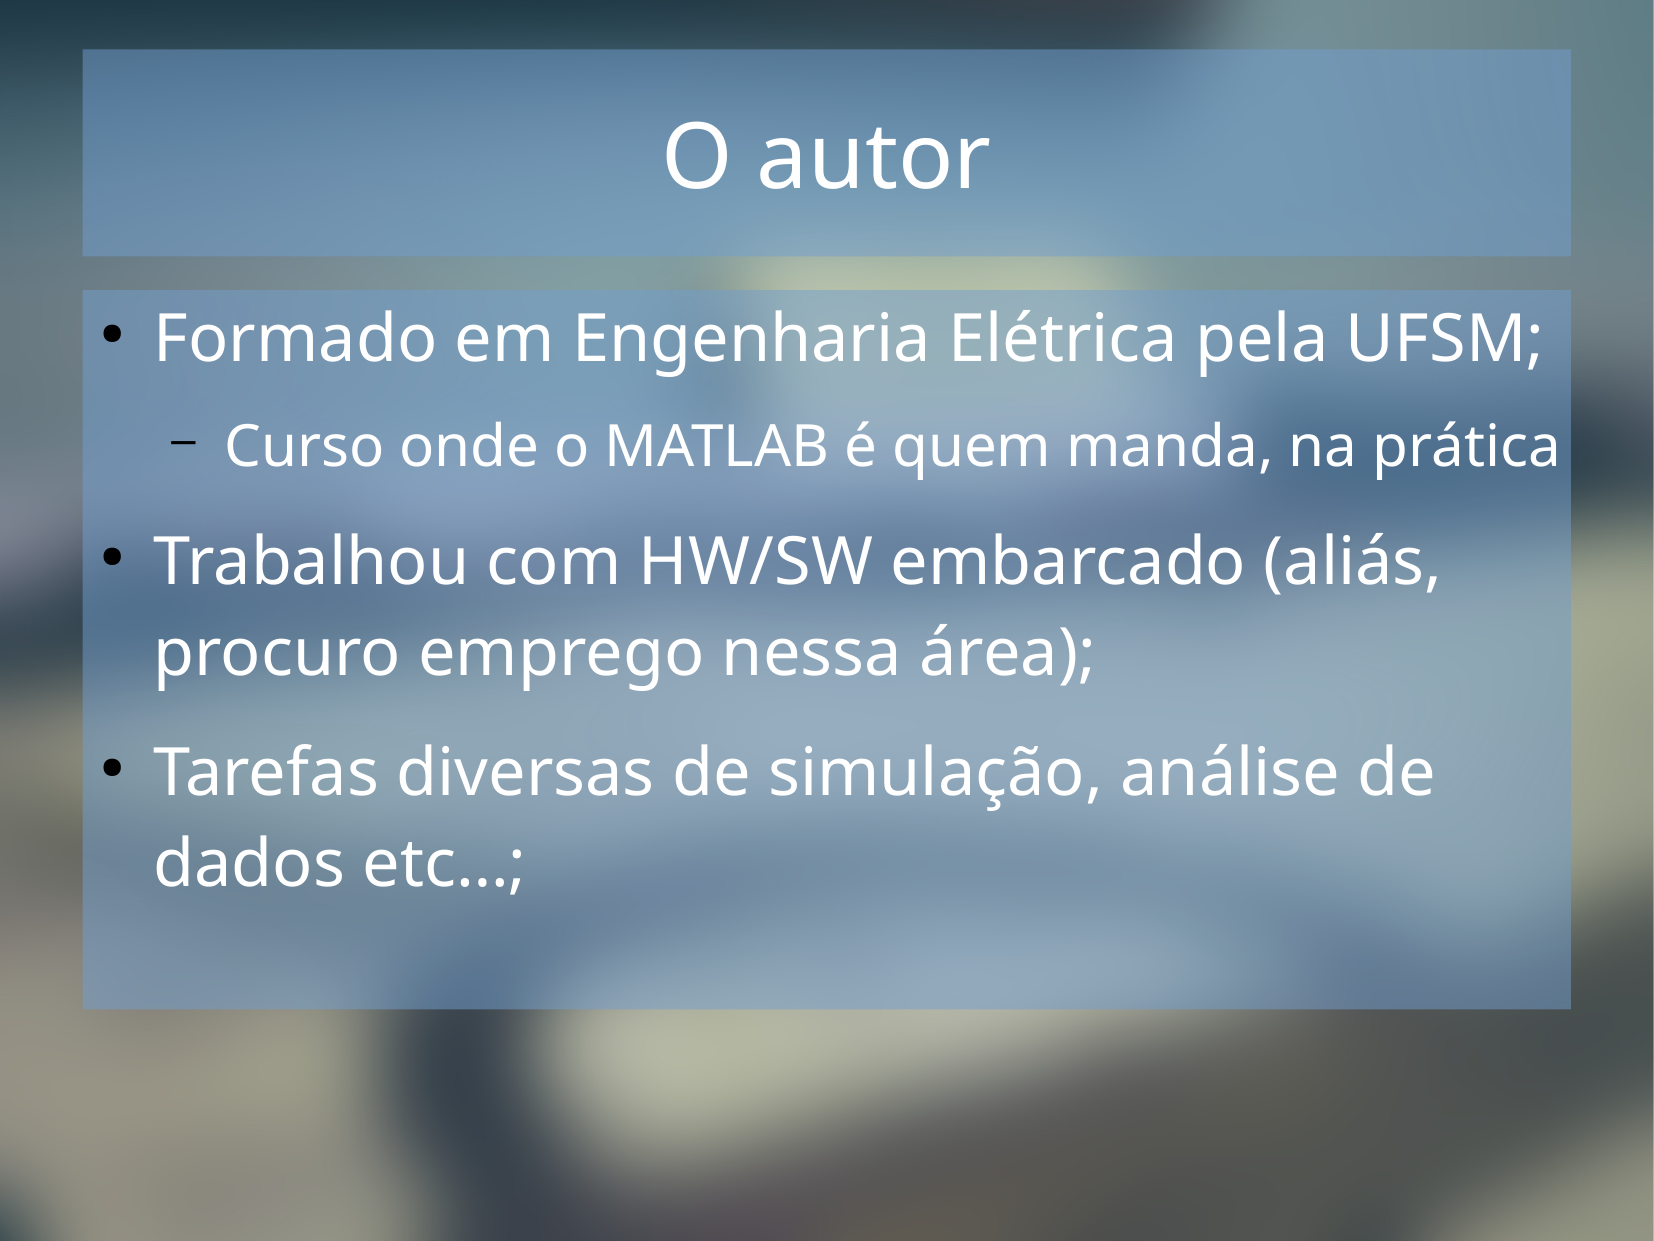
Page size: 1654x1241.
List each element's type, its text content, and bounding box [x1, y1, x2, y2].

picture [0, 0, 1654, 1241]
title O autor [82, 49, 1571, 257]
list Formado em Engenharia Elétrica pela UFSM; Curso onde o MATLAB é quem manda, na prática Trabalhou com HW/SW embarcado (aliás, procuro emprego nessa área); Tarefas diversas de simulação, análise de dados etc…; [82, 290, 1571, 1010]
